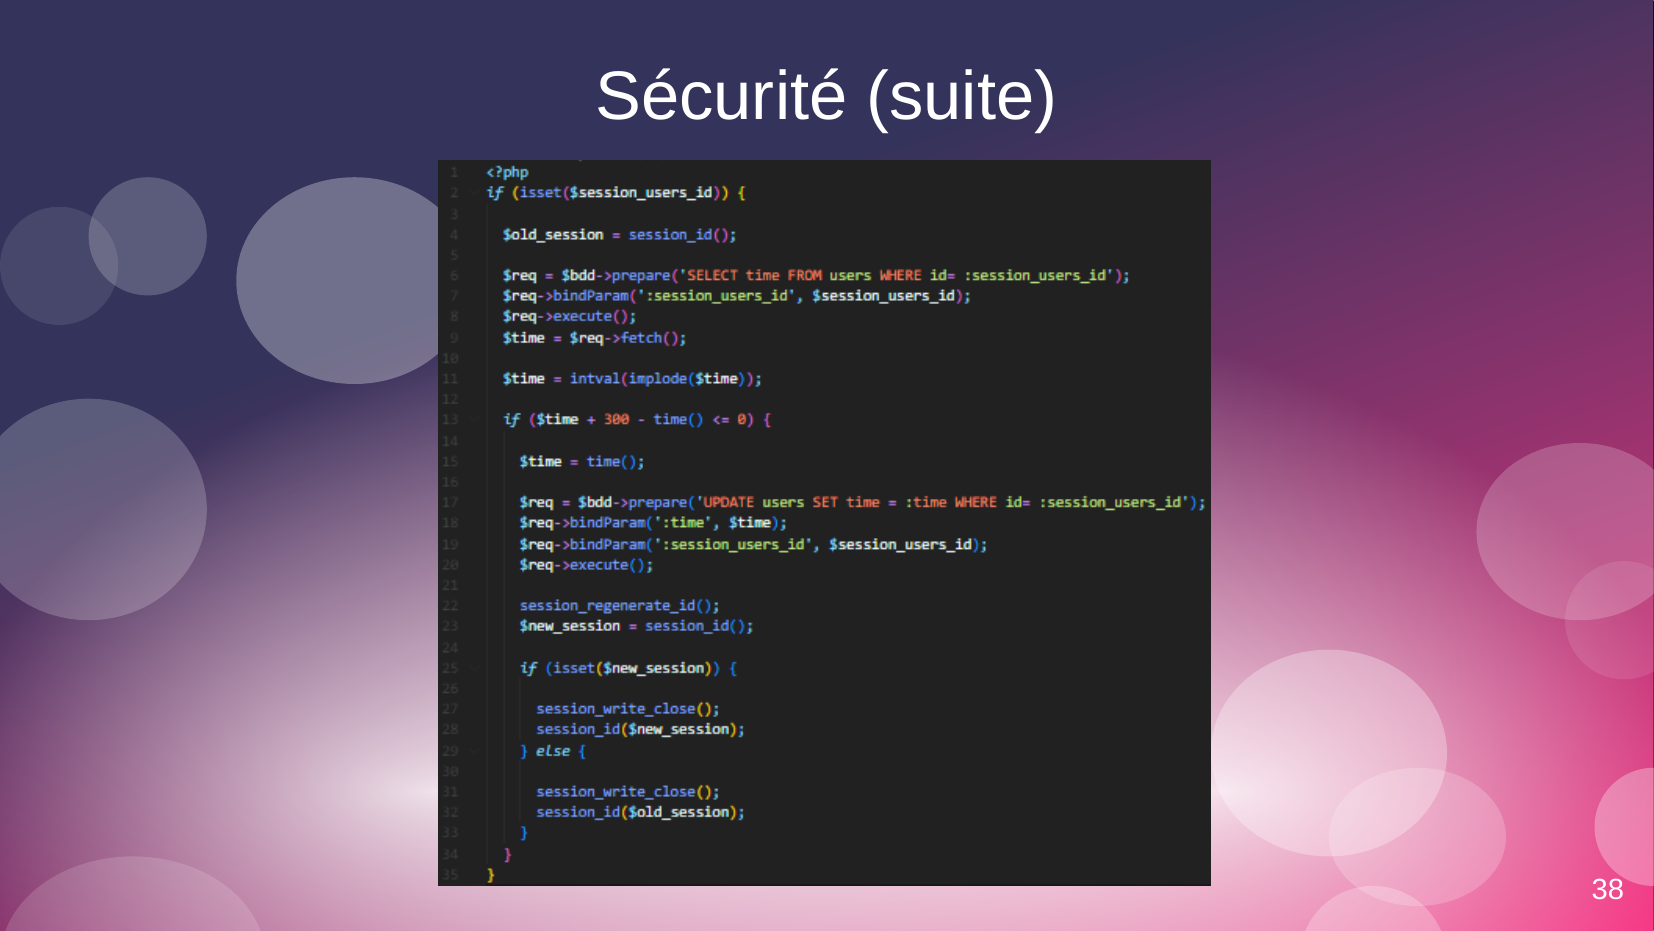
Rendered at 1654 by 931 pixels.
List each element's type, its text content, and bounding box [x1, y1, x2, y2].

title Sécurité (suite) [88, 14, 1565, 178]
picture [438, 160, 1211, 886]
